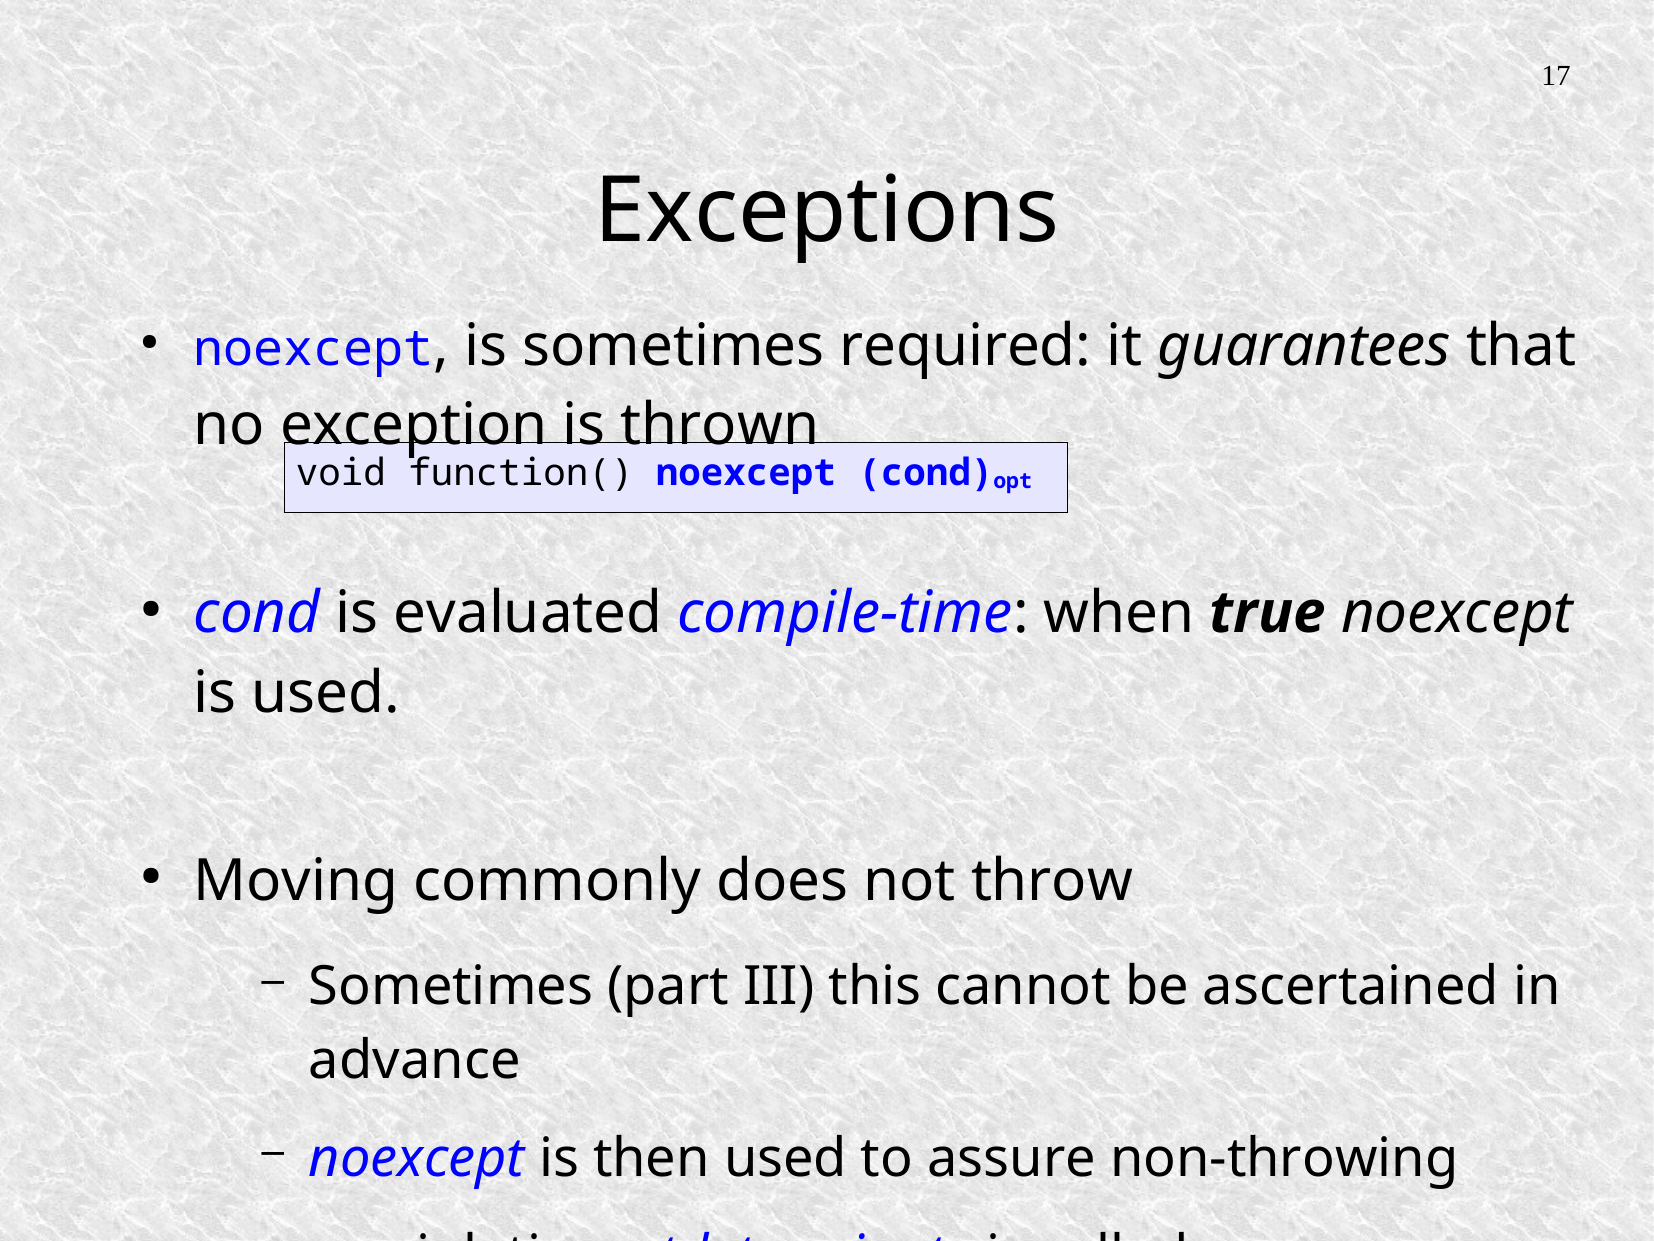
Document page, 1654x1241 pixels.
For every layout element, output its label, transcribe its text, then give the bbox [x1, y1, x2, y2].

text_box void function() noexcept (cond)opt [295, 445, 1062, 519]
picture [0, 0, 1654, 1241]
list noexcept, is sometimes required: it guarantees that no exception is thrown cond is evaluated compile-time: when true noexcept is used. Moving commonly does not throw Sometimes (part III) this cannot be ascertained in advance noexcept is then used to assure non-throwing on violation: std::terminate is called [122, 303, 1593, 1239]
title Exceptions [121, 102, 1534, 311]
